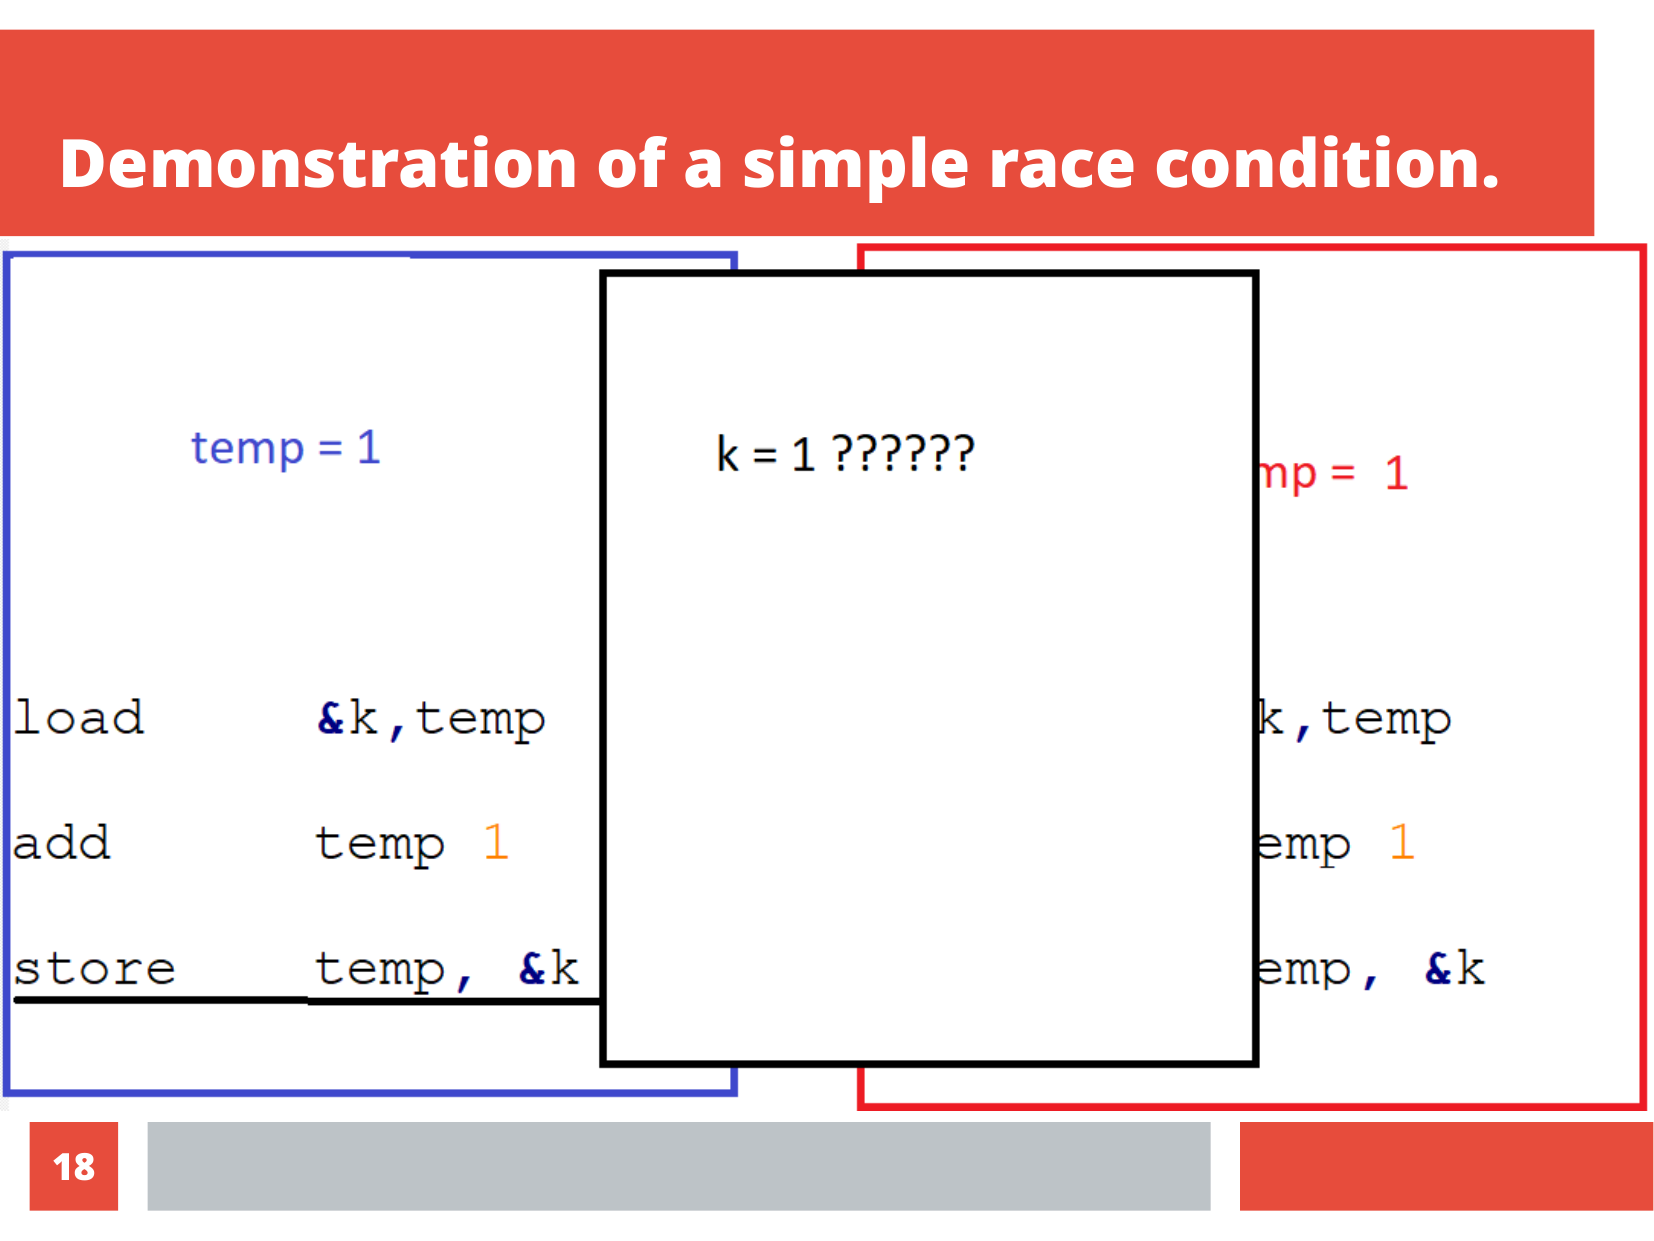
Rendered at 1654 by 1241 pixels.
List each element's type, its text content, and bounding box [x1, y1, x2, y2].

picture [0, 239, 1654, 1111]
title Demonstration of a simple race condition. [59, 59, 1595, 207]
